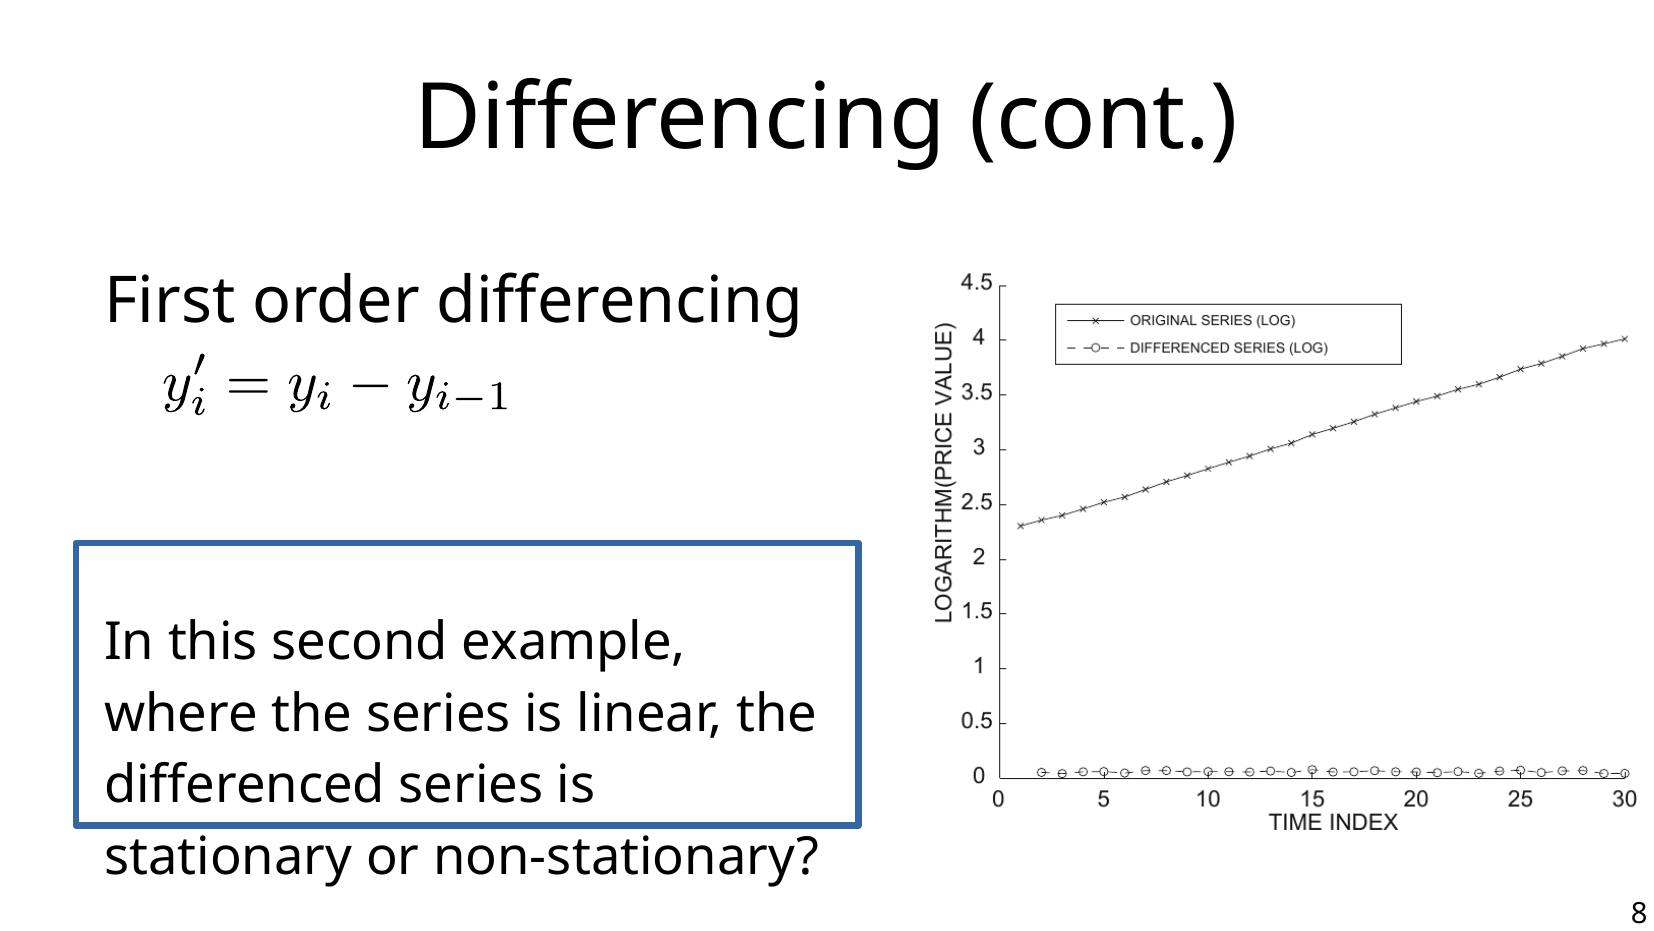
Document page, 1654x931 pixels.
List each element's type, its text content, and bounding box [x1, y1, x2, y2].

text_box [161, 353, 511, 416]
picture [930, 259, 1639, 833]
list First order differencing In this second example, where the series is linear, the differenced series is stationary or non-stationary? [79, 546, 834, 822]
title Differencing (cont.) [82, 1, 1571, 226]
list First order differencing In this second example, where the series is linear, the differenced series is stationary or non-stationary? [35, 253, 834, 900]
